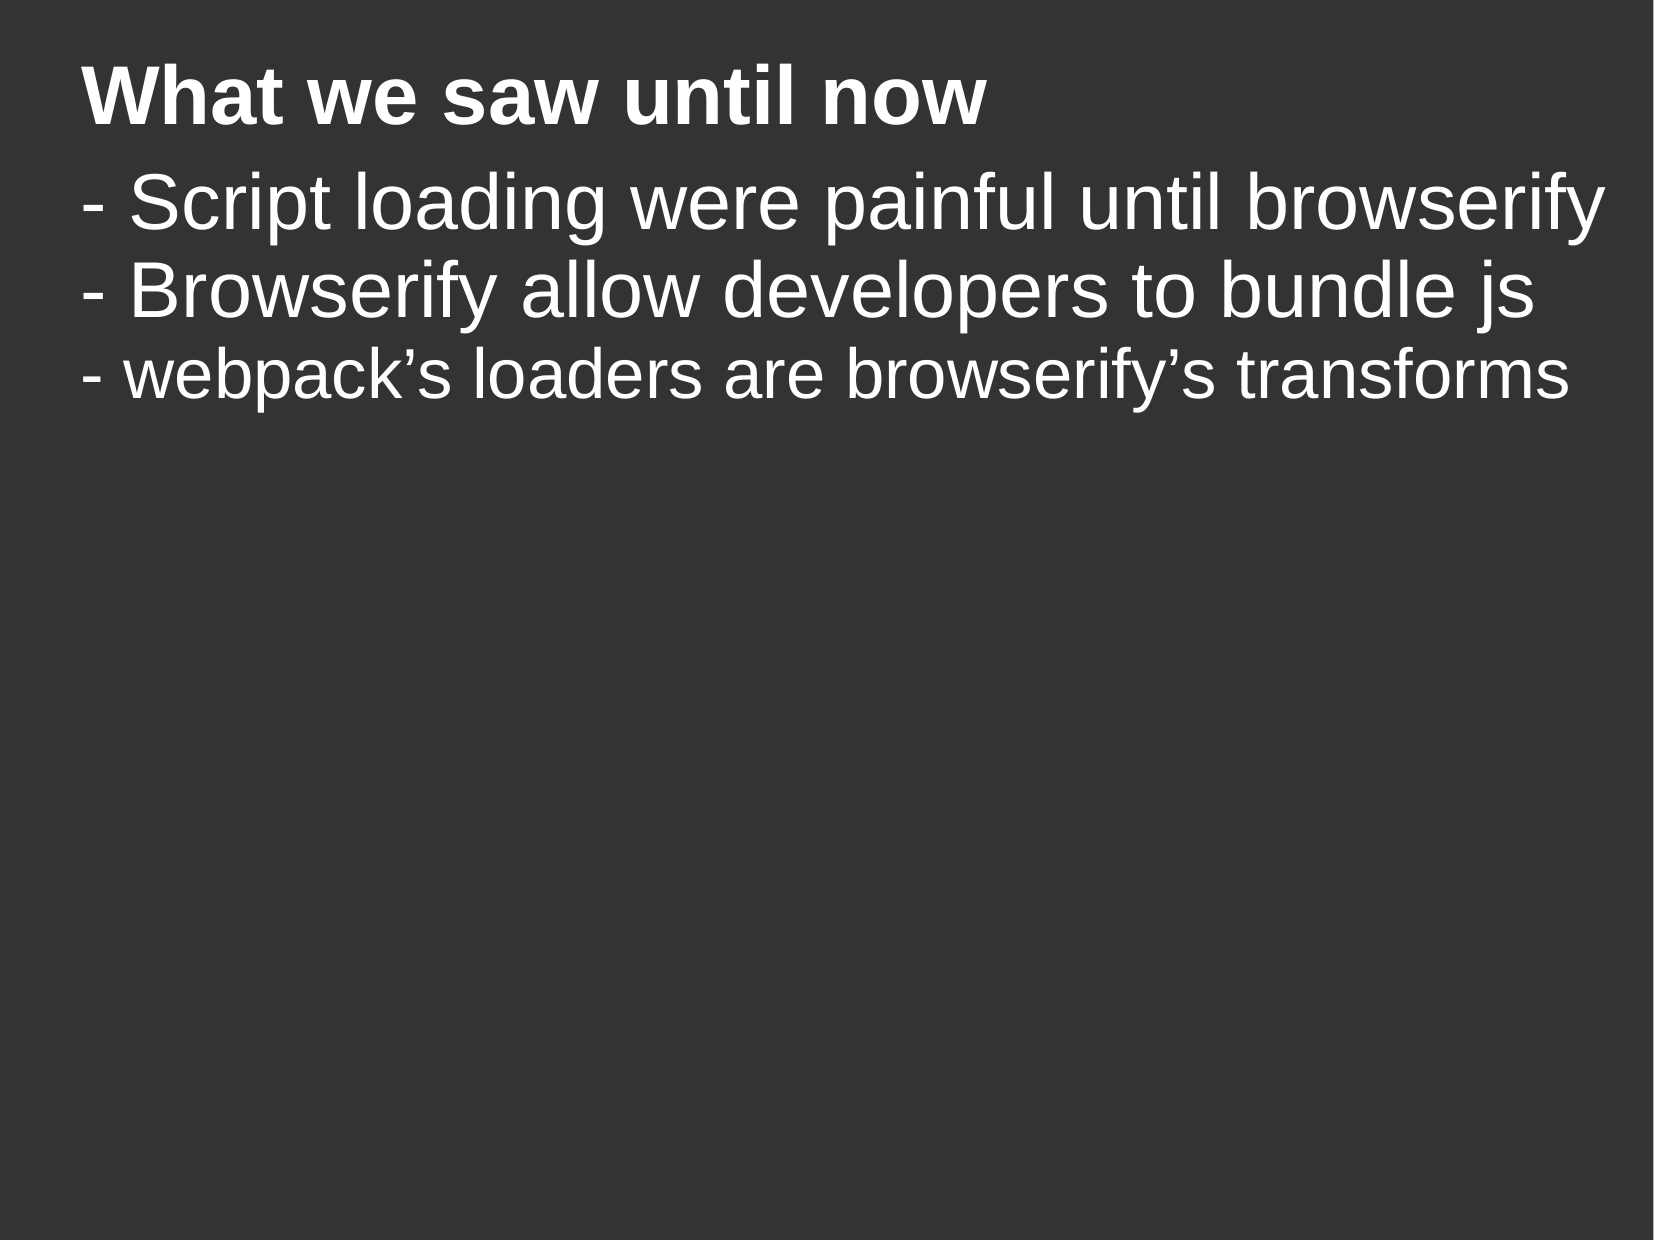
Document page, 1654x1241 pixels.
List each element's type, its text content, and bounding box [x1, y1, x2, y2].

title What we saw until now [81, 49, 1570, 257]
title - Script loading were painful until browserify - Browserify allow developers to bundle js - webpack’s loaders are browserify’s transforms [80, 157, 1654, 773]
